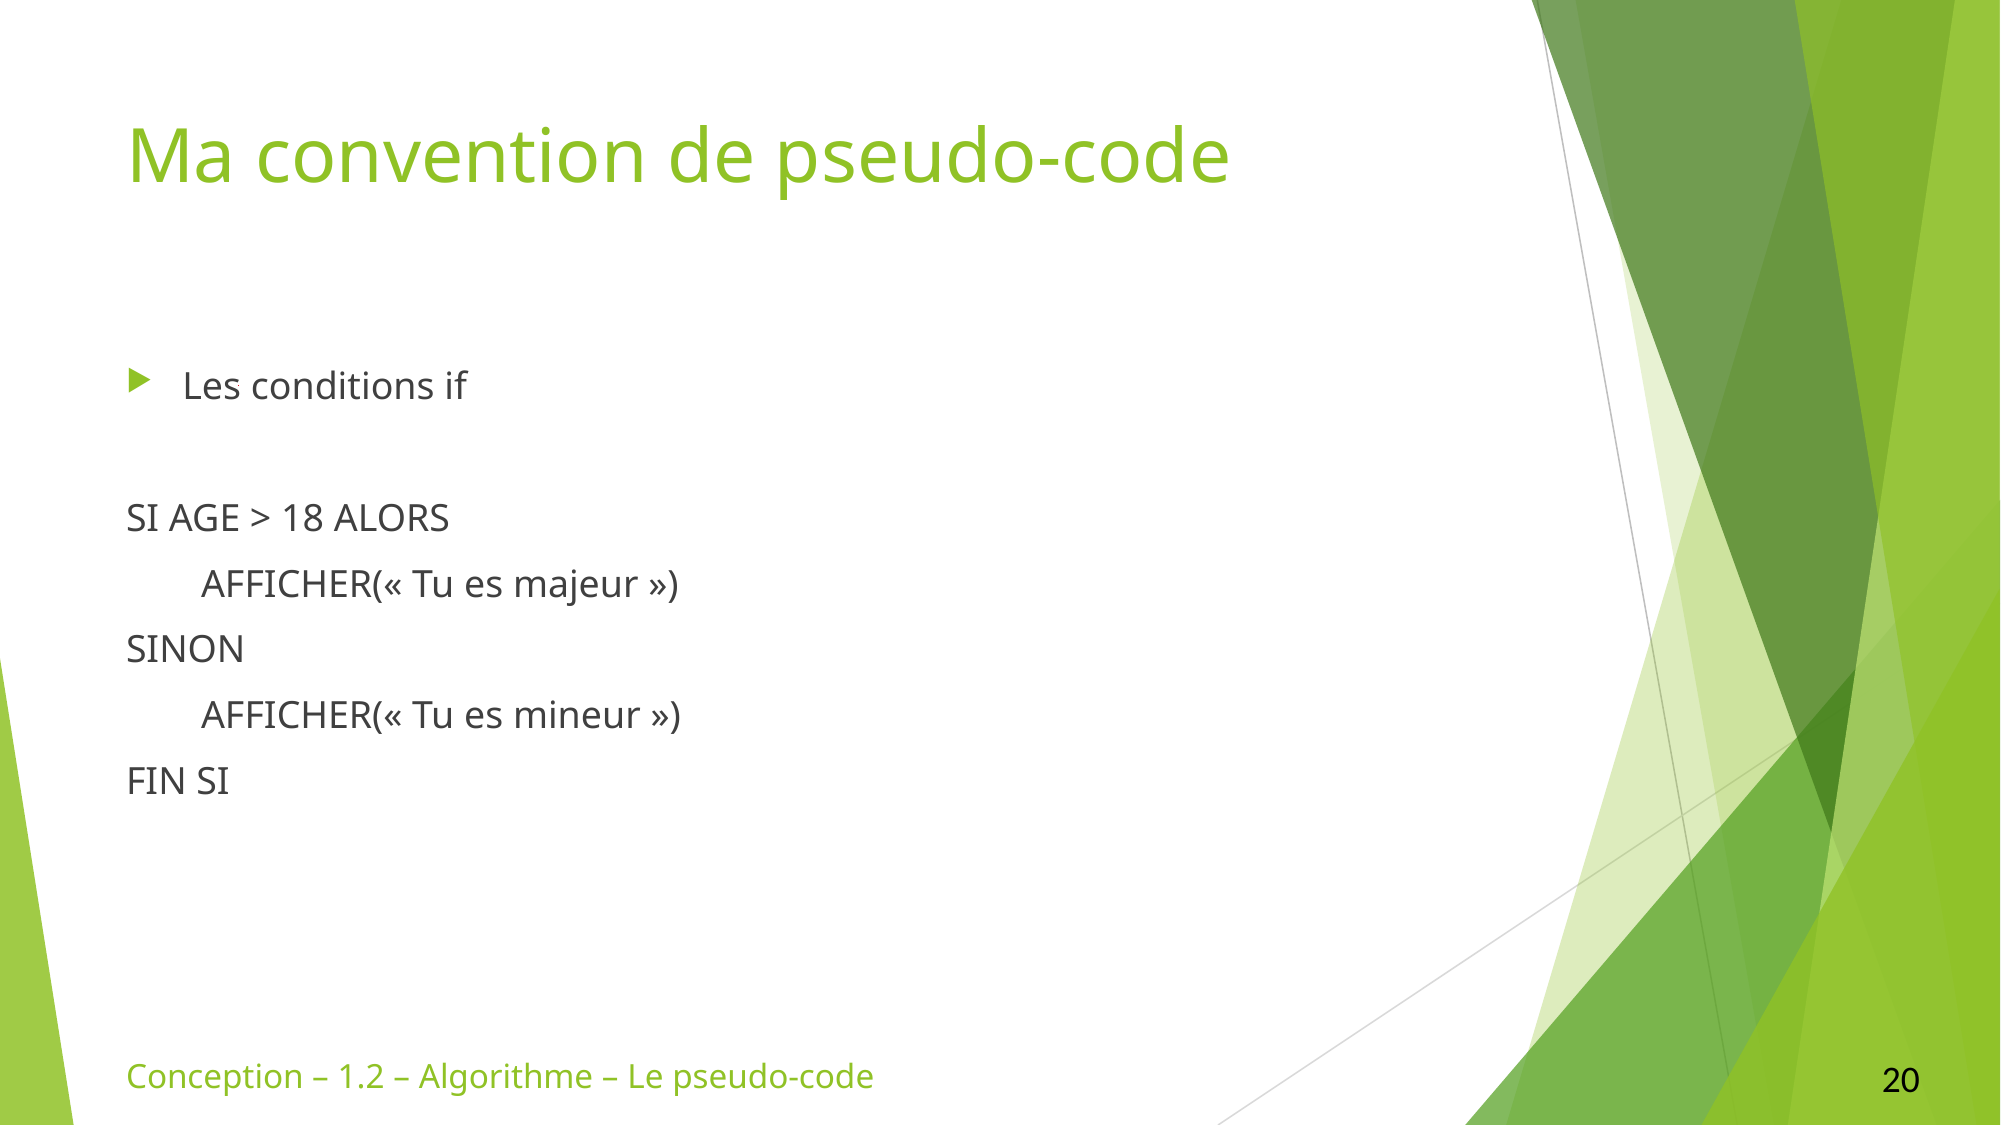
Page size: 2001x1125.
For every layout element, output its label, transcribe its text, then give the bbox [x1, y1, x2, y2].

text_box Conception – 1.2 – Algorithme – Le pseudo-code [111, 1047, 1094, 1109]
list Les conditions if SI AGE > 18 ALORS AFFICHER(« Tu es majeur ») SINON AFFICHER(« Tu es mineur ») FIN SI [111, 354, 1522, 992]
title Ma convention de pseudo-code [111, 99, 1522, 317]
text_box [1866, 1047, 1979, 1108]
